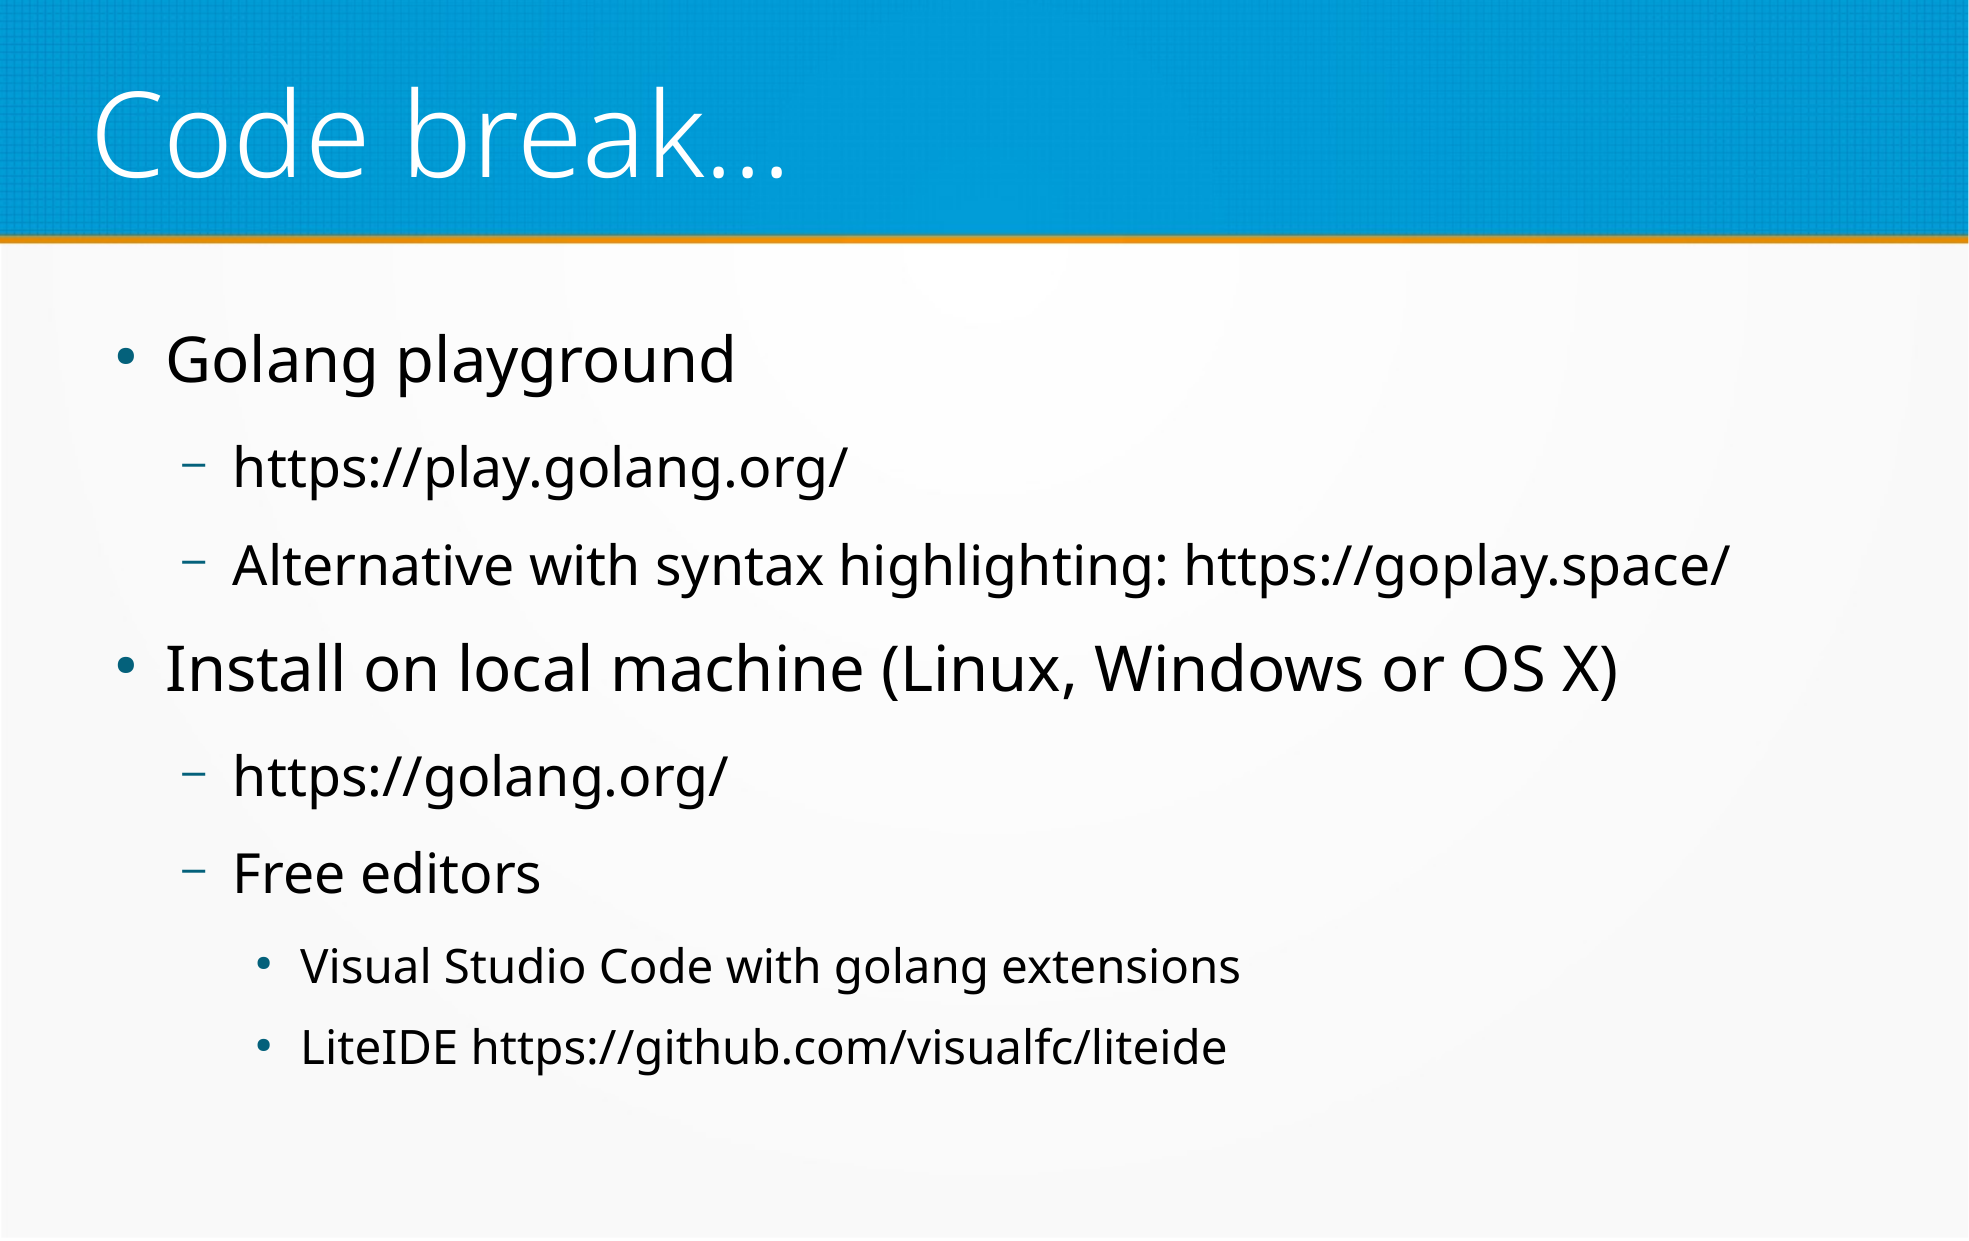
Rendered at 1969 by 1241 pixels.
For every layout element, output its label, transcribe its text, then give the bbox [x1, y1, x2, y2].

title Code break... [90, 49, 1862, 213]
list Golang playground https://play.golang.org/ Alternative with syntax highlighting: https://goplay.space/ Install on local machine (Linux, Windows or OS X) https://golang.org/ Free editors Visual Studio Code with golang extensions LiteIDE https://github.com/visualfc/liteide [98, 315, 1861, 1081]
picture [0, 233, 1969, 1241]
